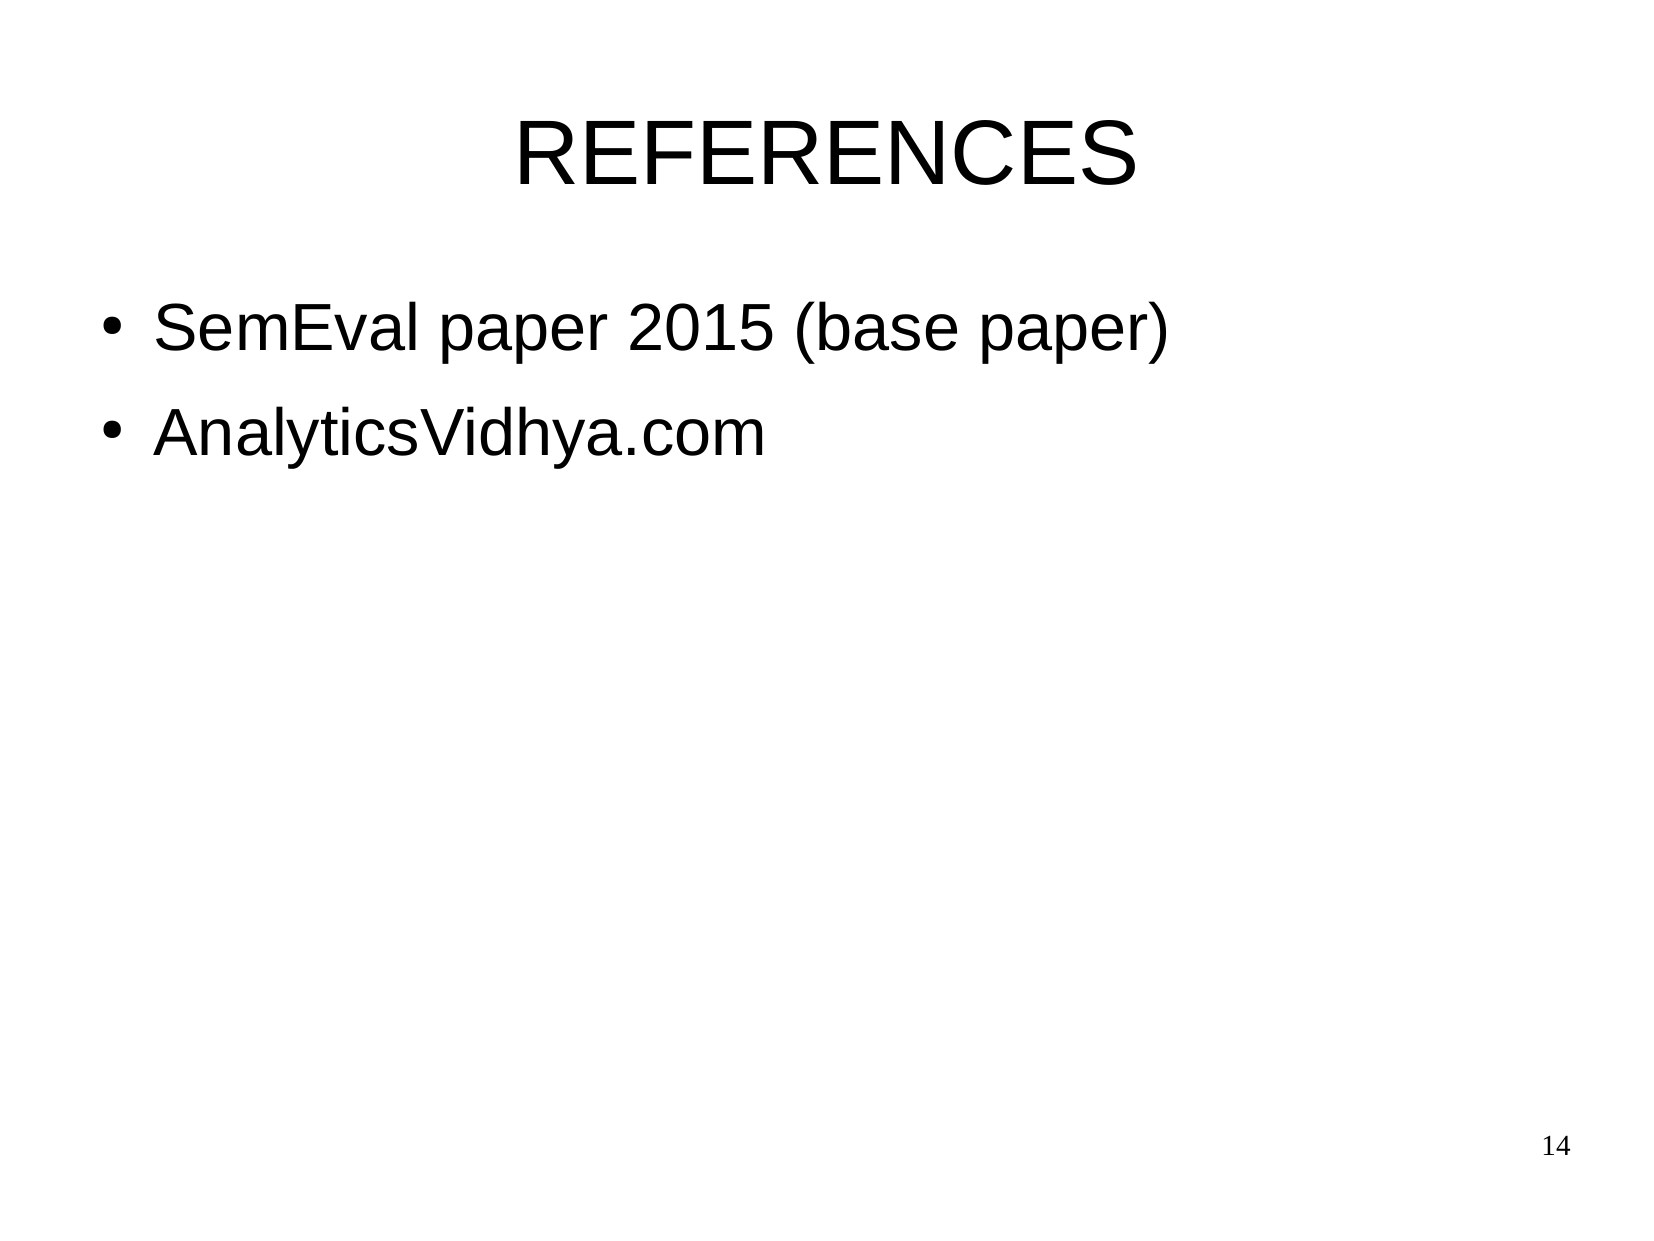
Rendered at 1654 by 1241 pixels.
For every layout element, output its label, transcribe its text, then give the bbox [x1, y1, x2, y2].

title REFERENCES [82, 49, 1571, 257]
list SemEval paper 2015 (base paper) AnalyticsVidhya.com [82, 290, 1571, 1010]
